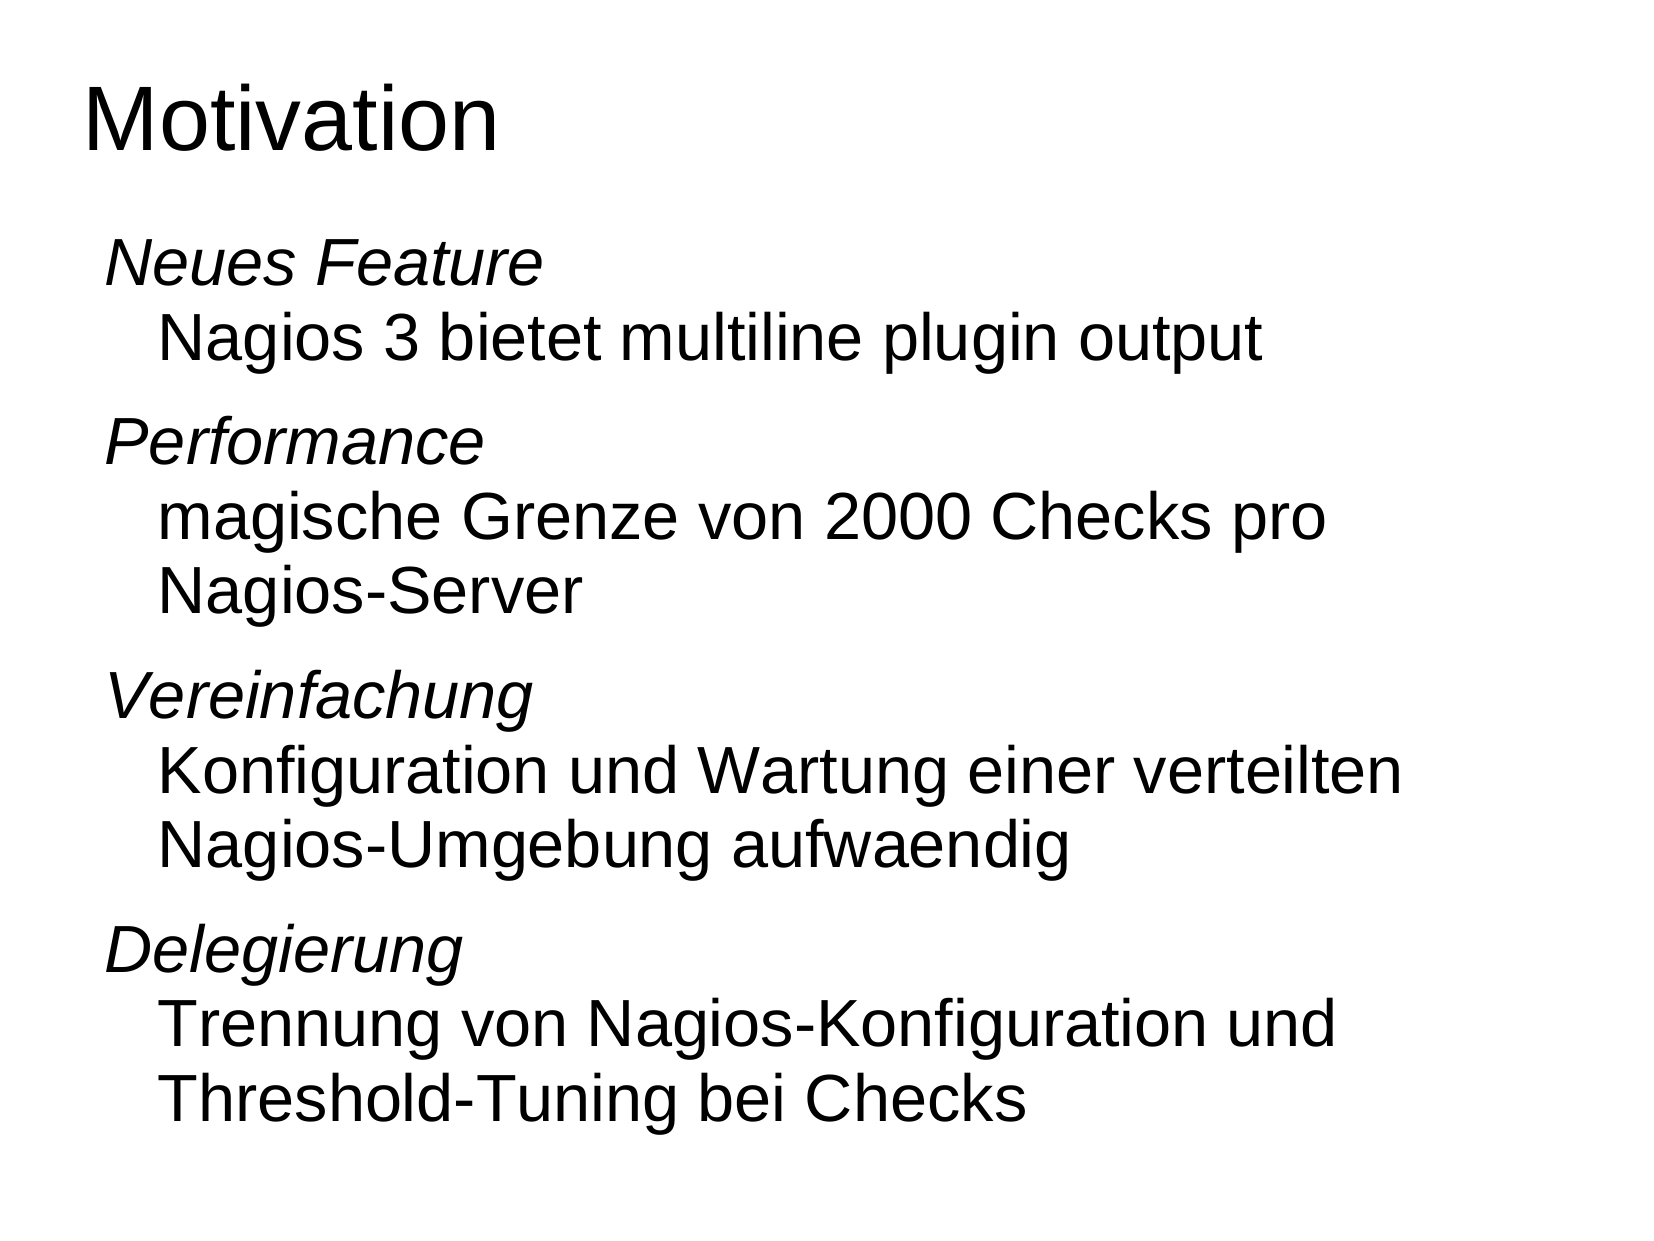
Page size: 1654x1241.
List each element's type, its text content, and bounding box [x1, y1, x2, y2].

list Neues Feature Nagios 3 bietet multiline plugin output Performance magische Grenze von 2000 Checks pro Nagios-Server Vereinfachung Konfiguration und Wartung einer verteilten Nagios-Umgebung aufwaendig Delegierung Trennung von Nagios-Konfiguration und Threshold-Tuning bei Checks [86, 225, 1576, 1137]
title Motivation [82, 49, 1571, 188]
